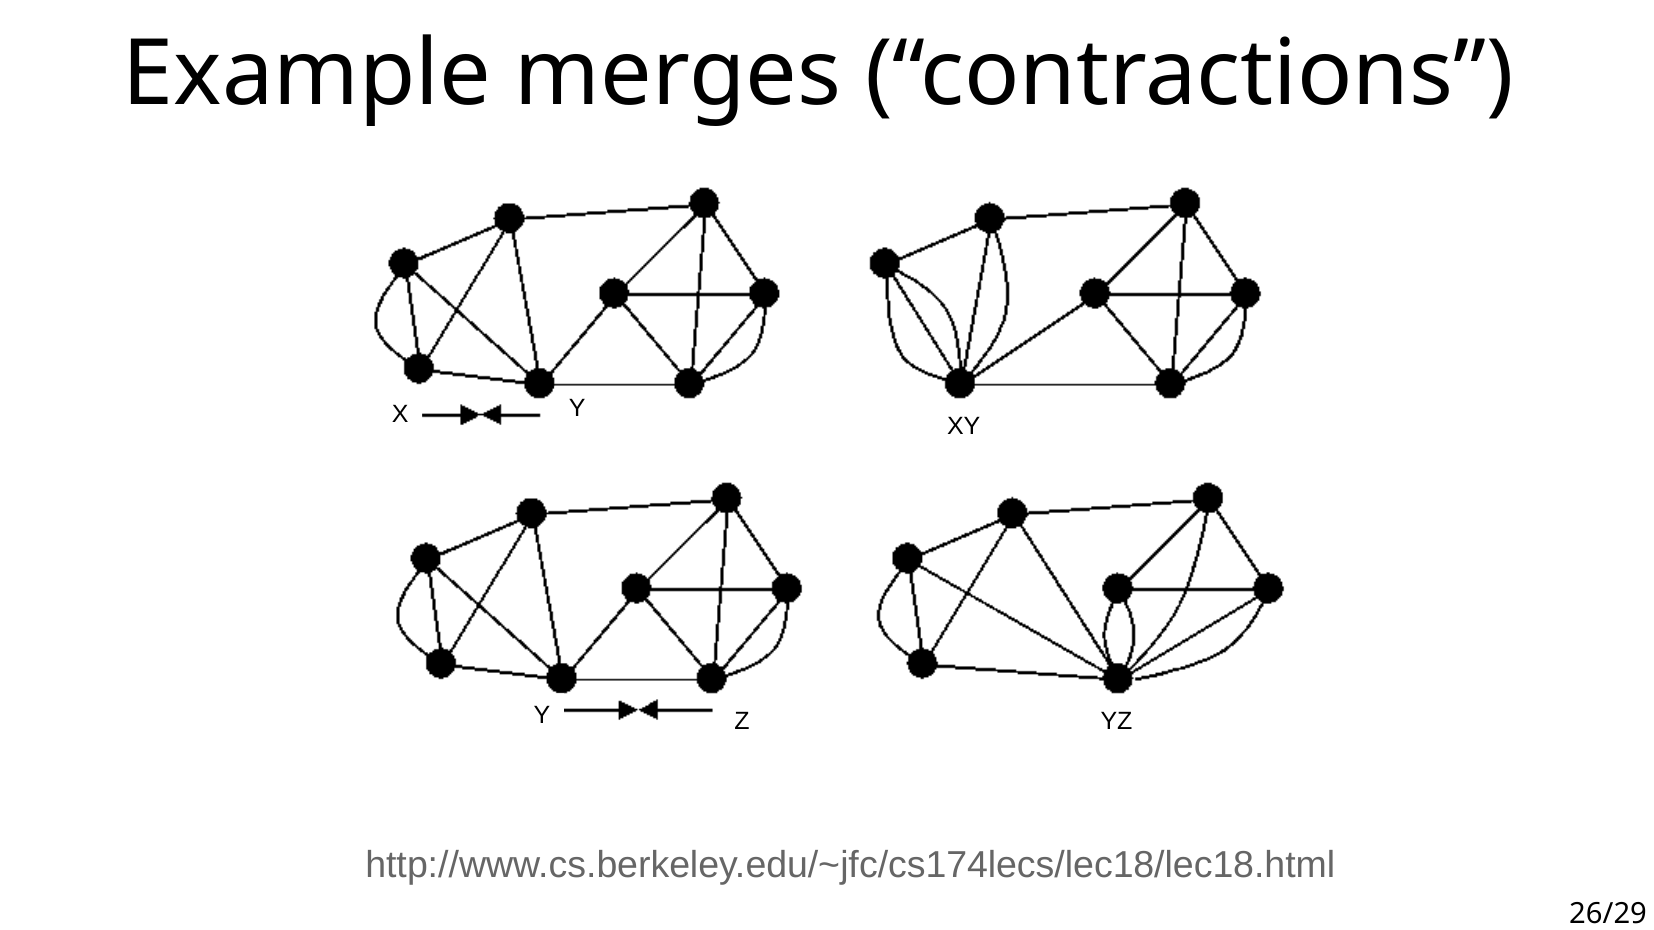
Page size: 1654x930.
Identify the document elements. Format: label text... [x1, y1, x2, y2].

picture [367, 469, 1306, 742]
text_box X [377, 392, 423, 436]
text_box Y [518, 693, 564, 737]
text_box Z [719, 699, 796, 771]
text_box YZ [1085, 699, 1162, 771]
text_box http://www.cs.berkeley.edu/~jfc/cs174lecs/lec18/lec18.html [350, 836, 1396, 922]
text_box Y [554, 386, 600, 430]
text_box XY [932, 404, 1008, 475]
title Example merges (“contractions”) [75, 2, 1564, 135]
picture [345, 174, 1283, 447]
